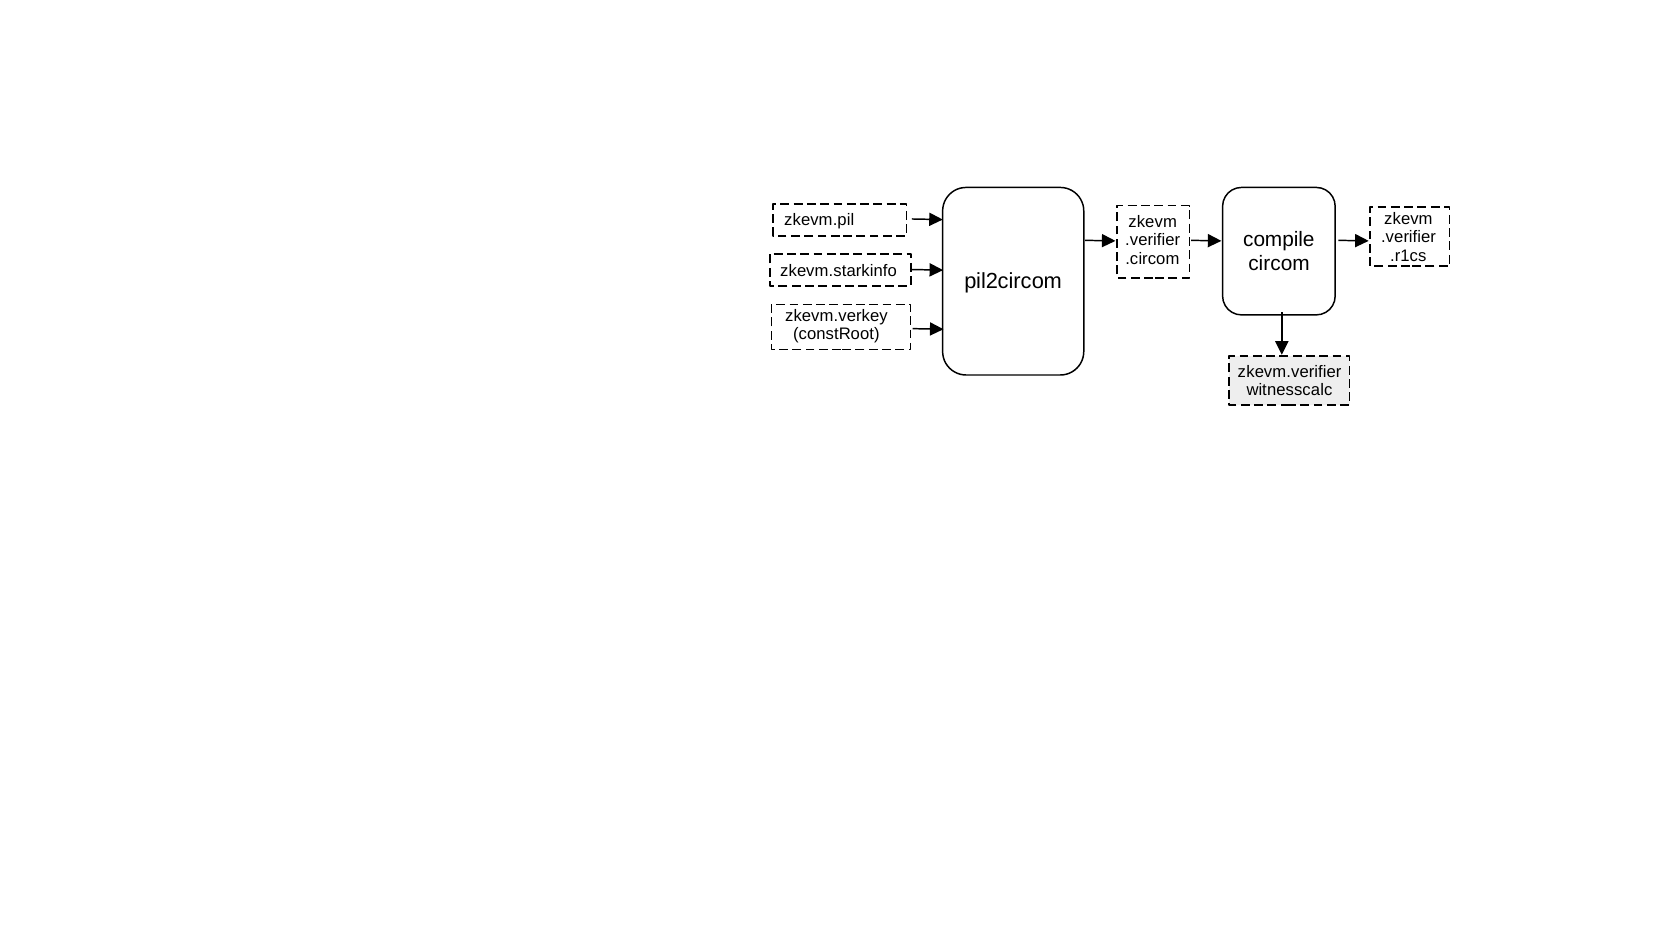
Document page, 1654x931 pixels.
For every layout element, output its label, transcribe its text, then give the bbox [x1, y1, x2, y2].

text_box pil2circom [942, 187, 1084, 376]
text_box zkevm.verifier witnesscalc [1219, 354, 1360, 407]
text_box zkevm.verkey (constRoot) [769, 298, 904, 352]
text_box zkevm.starkinfo [753, 254, 924, 288]
text_box zkevm .verifier .circom [1095, 204, 1210, 276]
text_box compile circom [1222, 187, 1336, 315]
text_box zkevm .verifier .r1cs [1338, 201, 1479, 273]
text_box zkevm.pil [757, 203, 881, 237]
